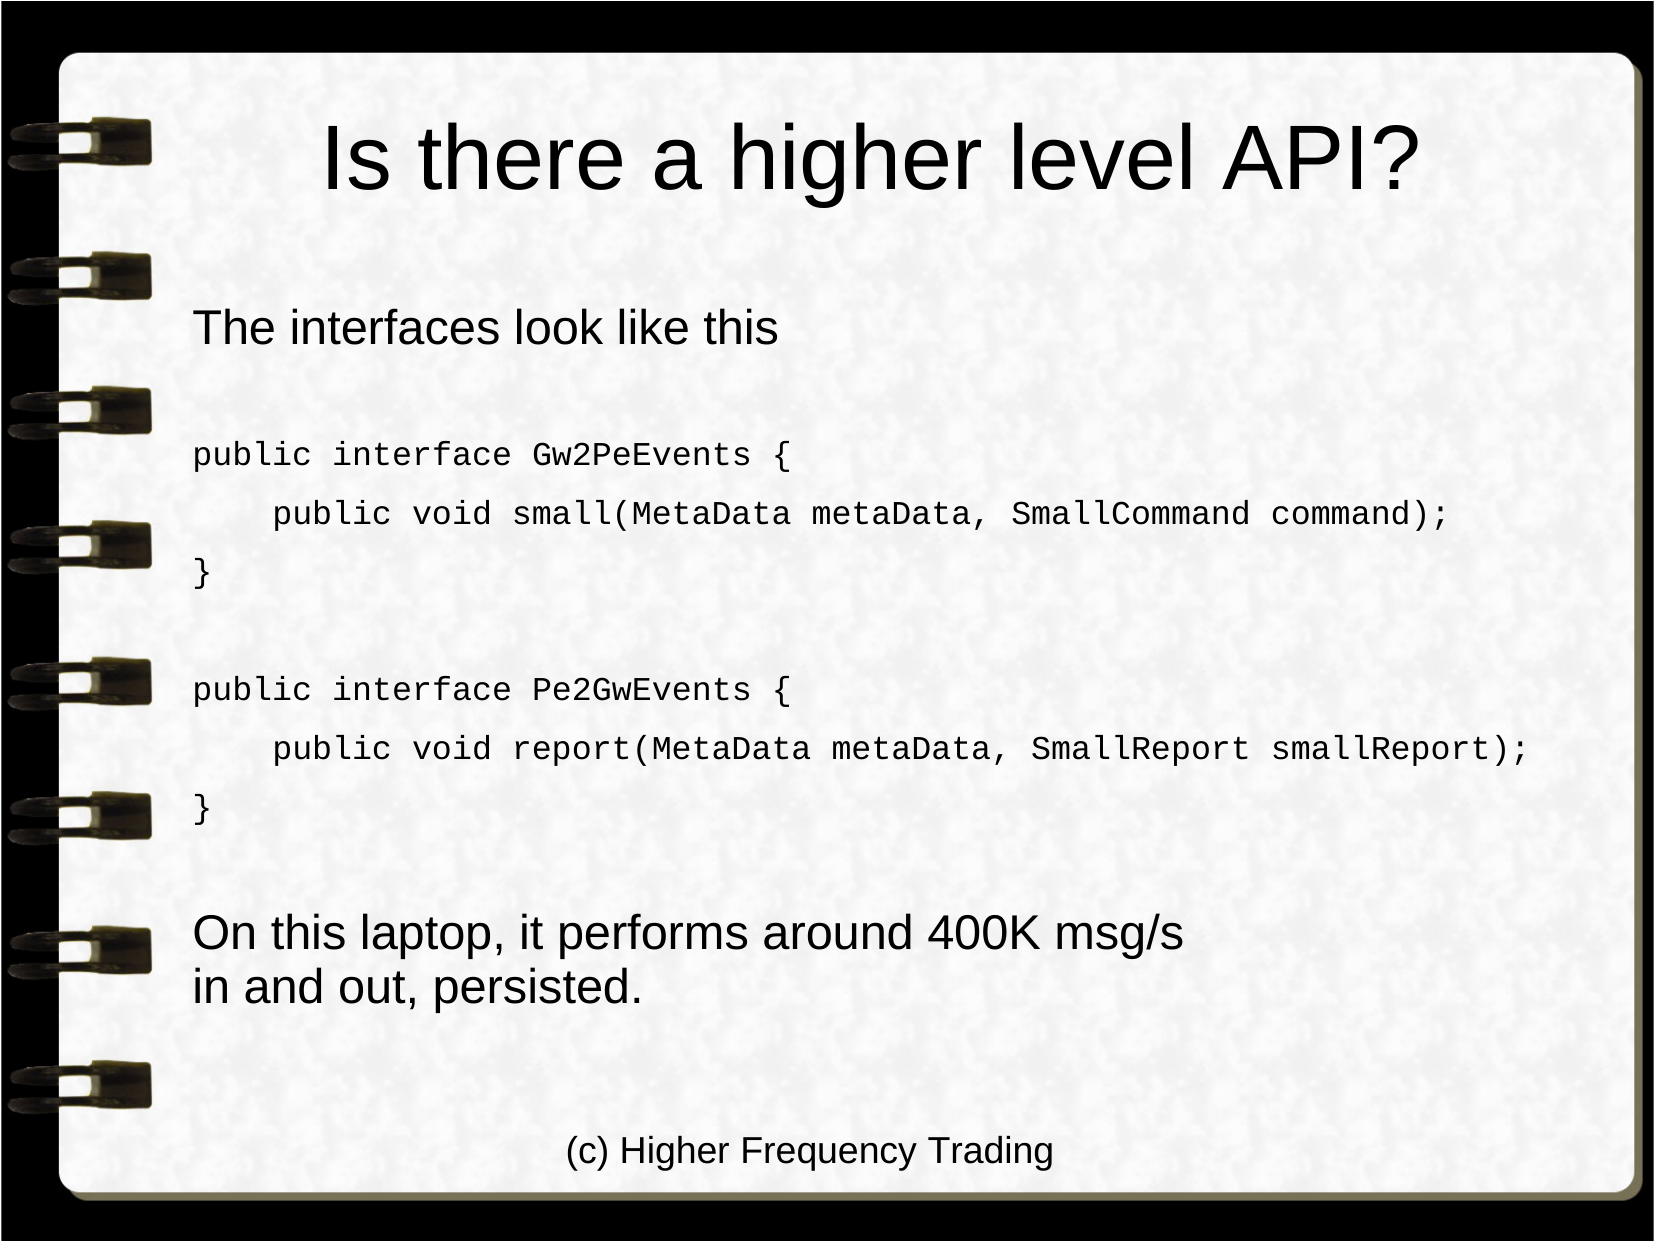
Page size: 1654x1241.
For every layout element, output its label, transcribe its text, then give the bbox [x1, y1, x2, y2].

title Is there a higher level API? [153, 52, 1641, 260]
list The interfaces look like this public interface Gw2PeEvents { public void small(MetaData metaData, SmallCommand command); } public interface Pe2GwEvents { public void report(MetaData metaData, SmallReport smallReport); } On this laptop, it performs around 400K msg/s in and out, persisted. [151, 296, 1606, 1016]
picture [1, 1, 1654, 1241]
